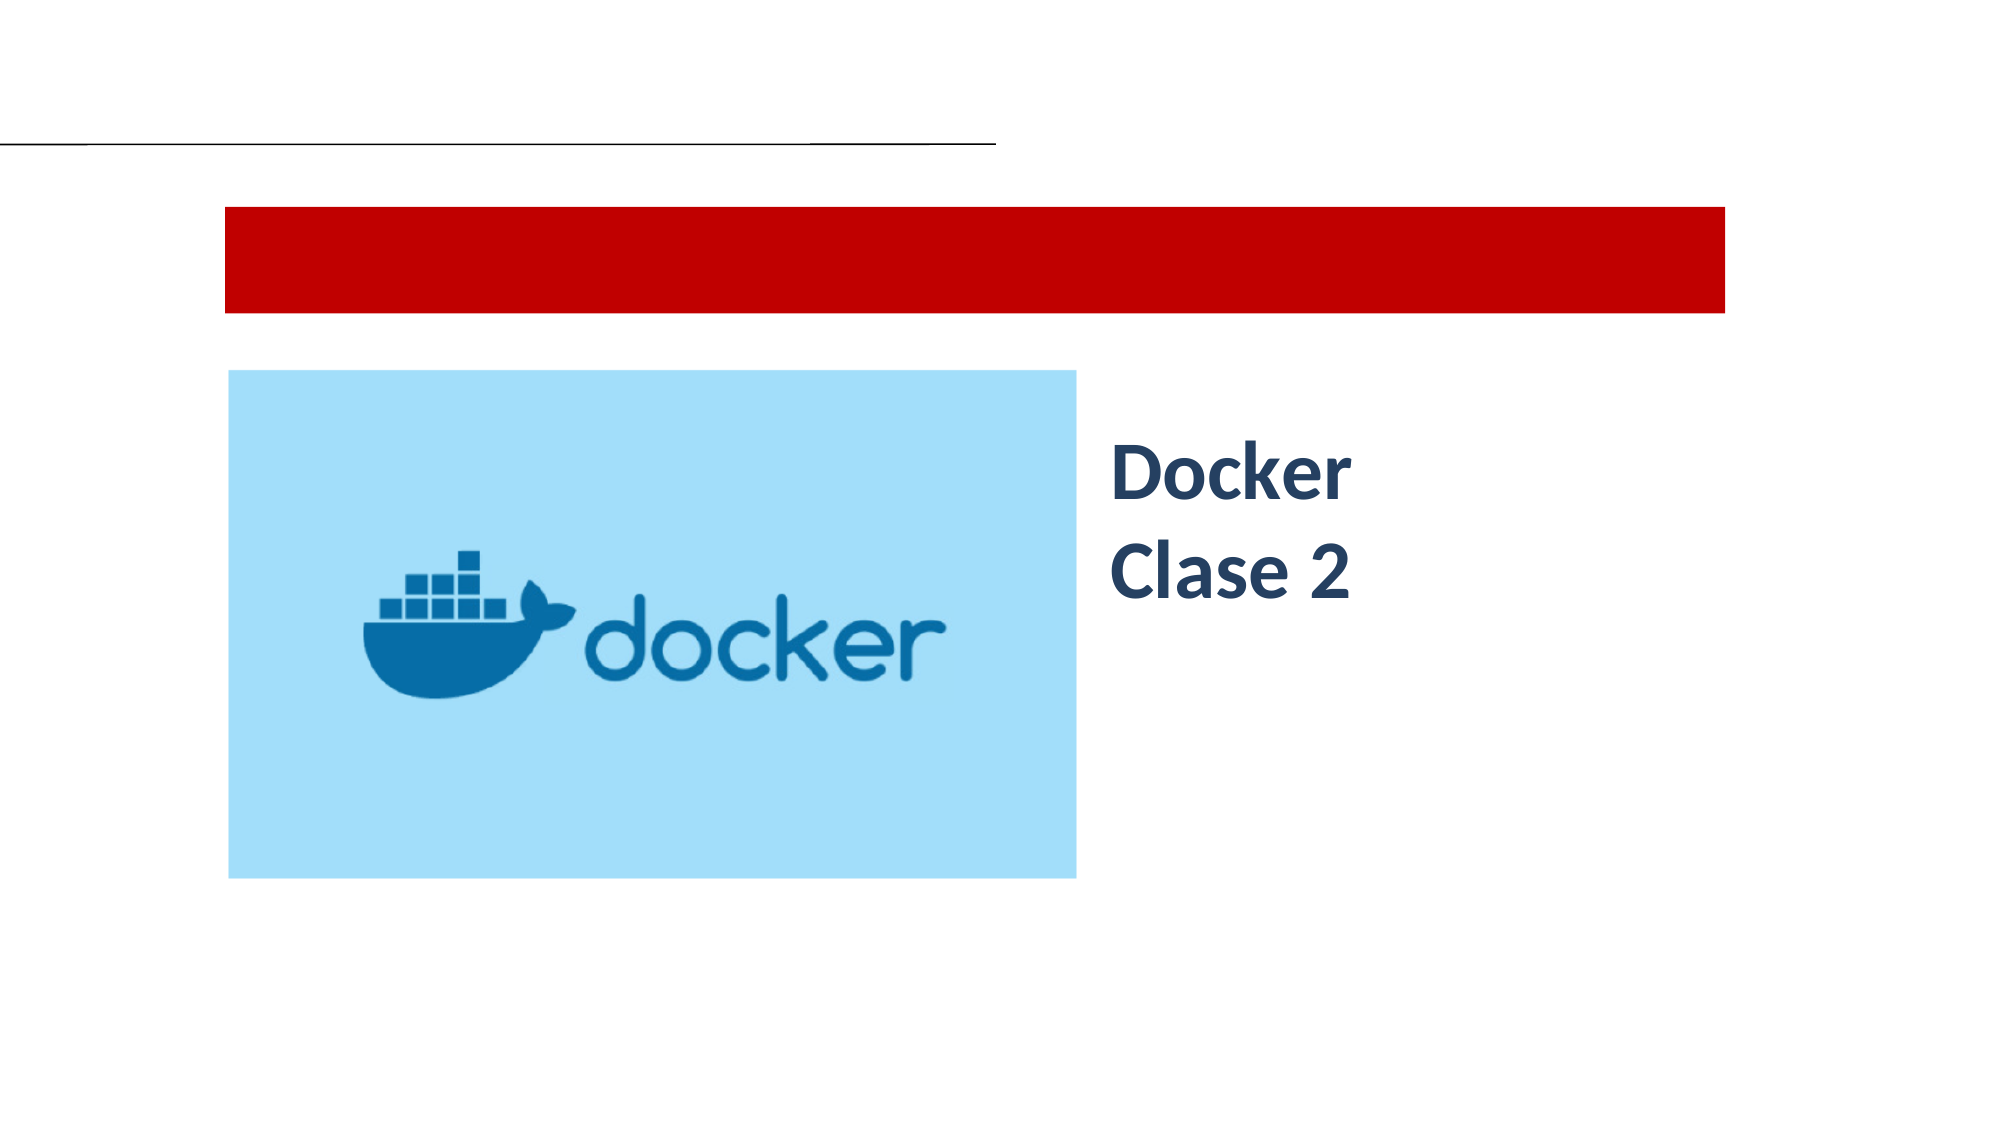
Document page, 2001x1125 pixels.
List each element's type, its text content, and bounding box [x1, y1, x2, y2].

text_box Docker Clase 2 [1095, 408, 1757, 774]
picture [221, 363, 1084, 884]
text_box [225, 140, 1726, 314]
